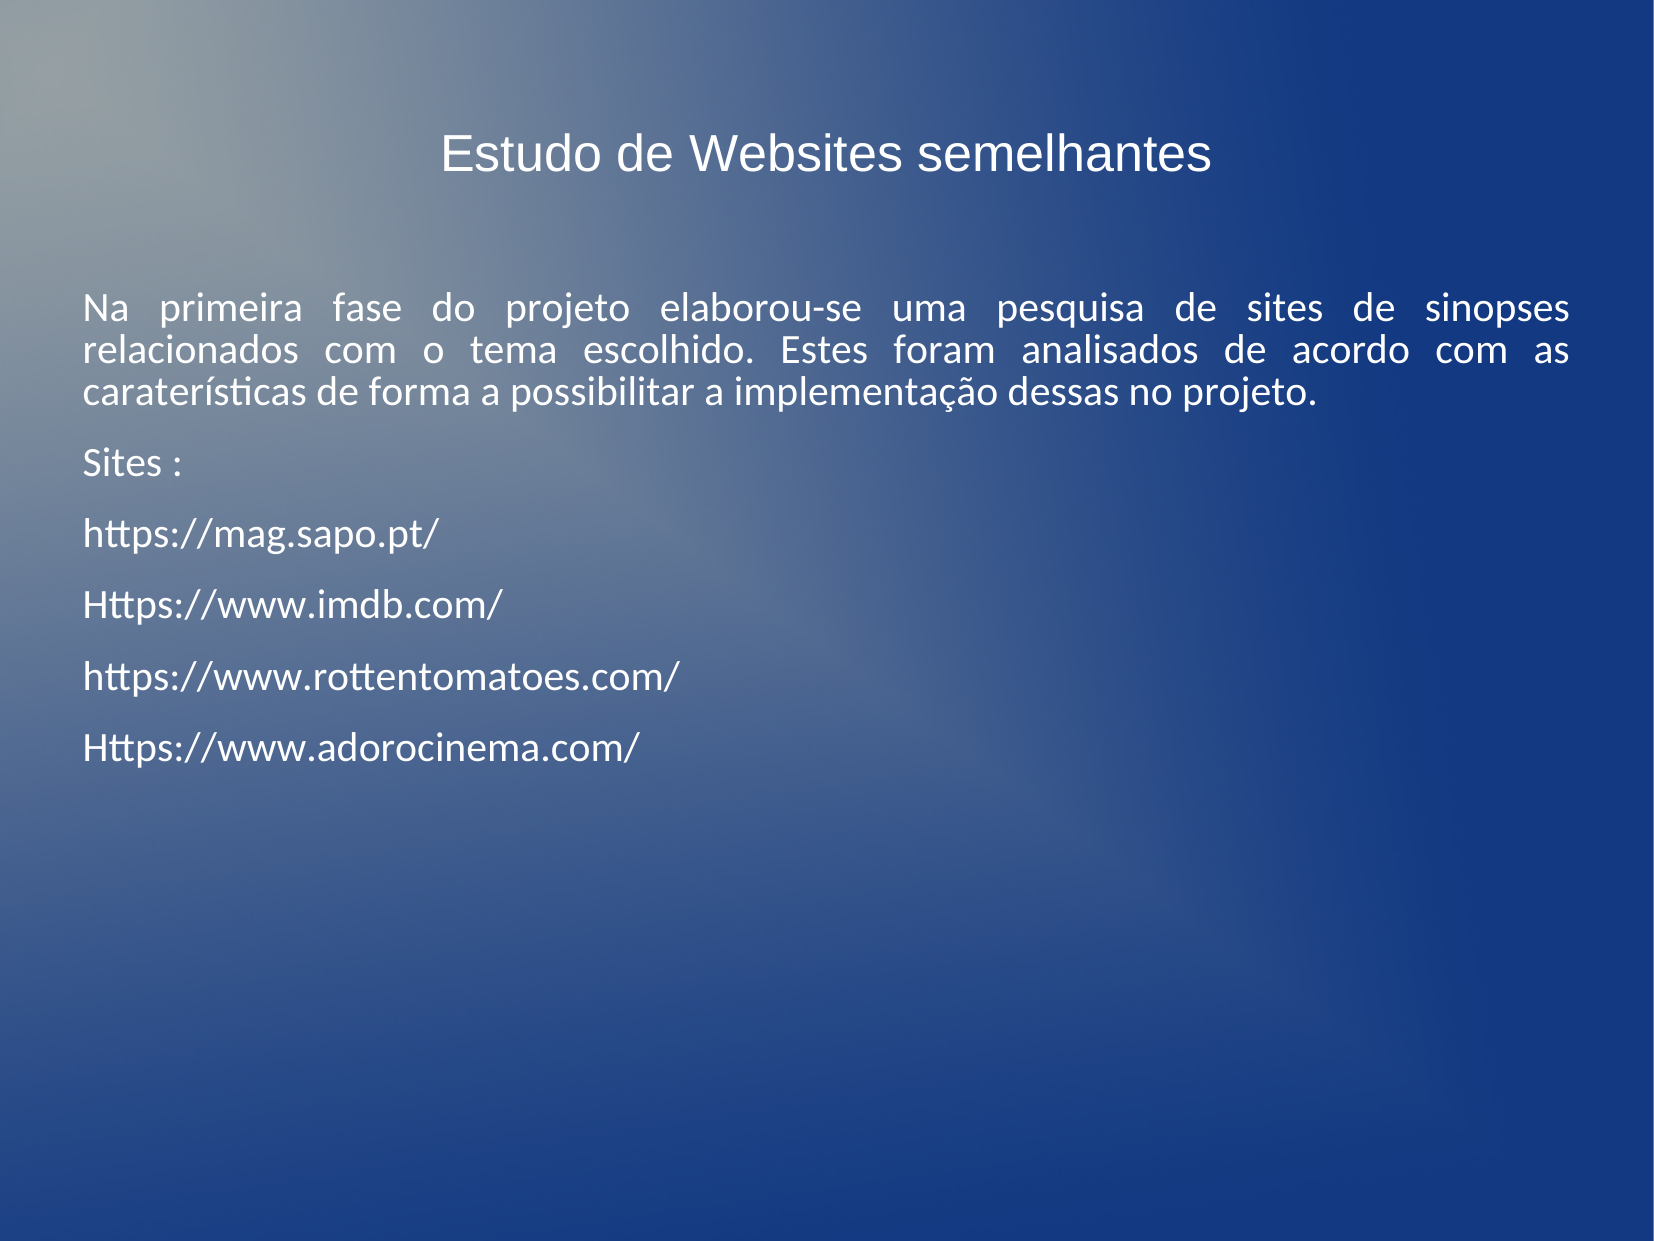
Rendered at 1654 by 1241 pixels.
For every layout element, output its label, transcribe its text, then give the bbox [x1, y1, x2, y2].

title Estudo de Websites semelhantes [82, 49, 1571, 257]
list Na primeira fase do projeto elaborou-se uma pesquisa de sites de sinopses relacionados com o tema escolhido. Estes foram analisados de acordo com as caraterísticas de forma a possibilitar a implementação dessas no projeto. Sites : https://mag.sapo.pt/ Https://www.imdb.com/ https://www.rottentomatoes.com/ Https://www.adorocinema.com/ [82, 290, 1571, 1241]
picture [0, 0, 1654, 1241]
